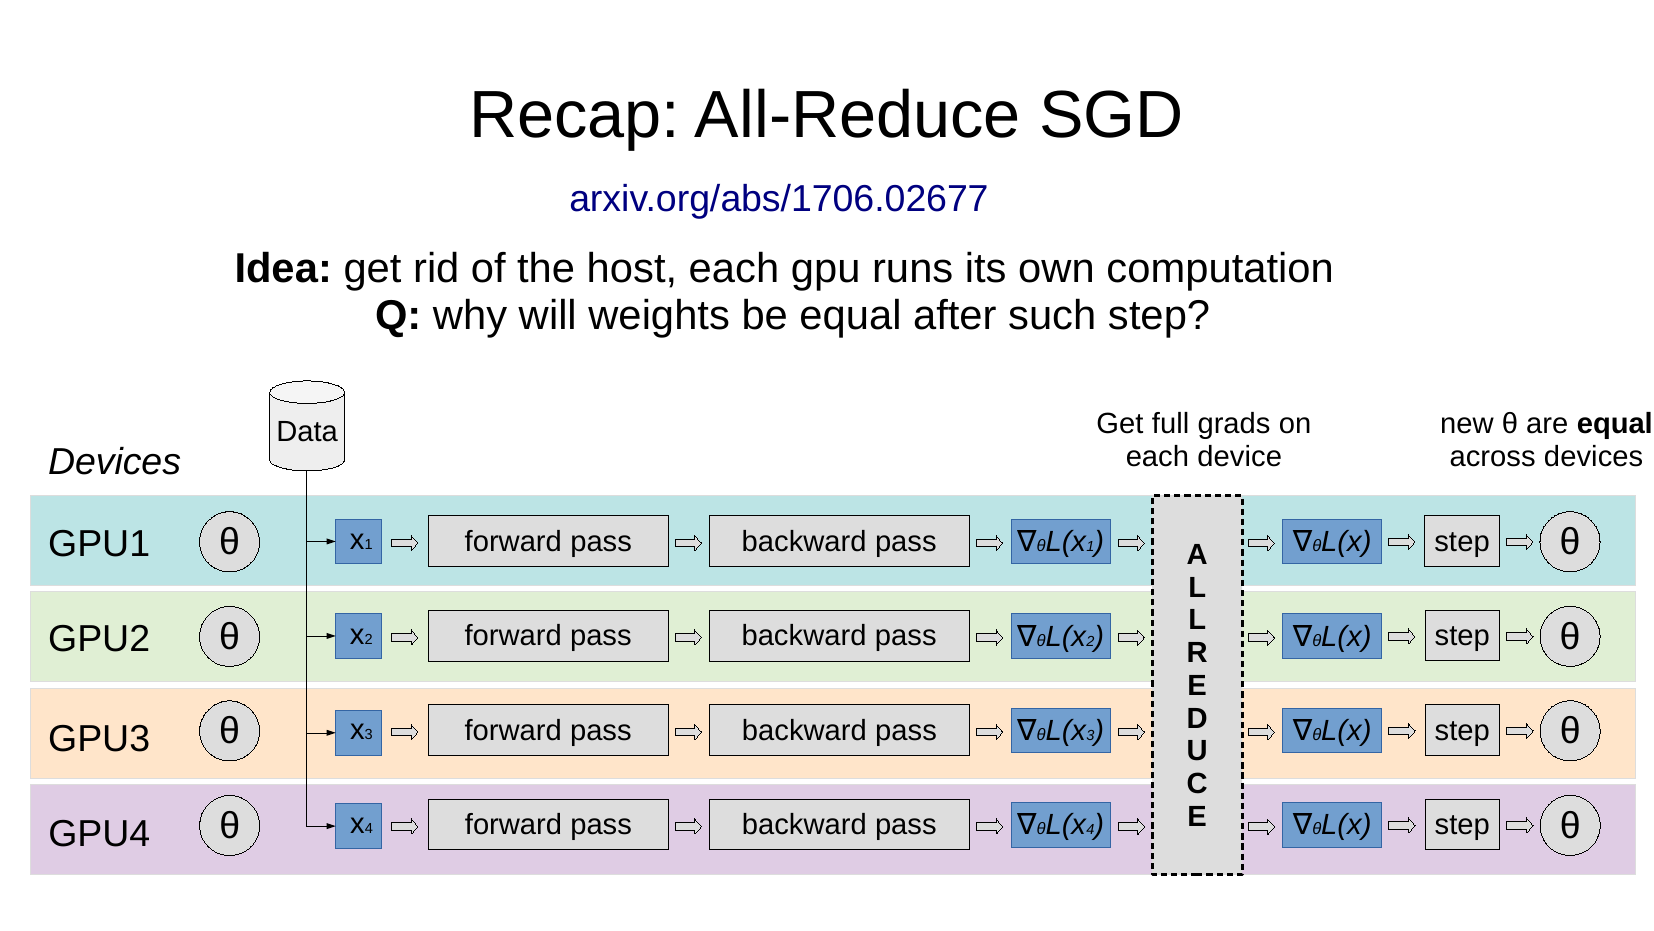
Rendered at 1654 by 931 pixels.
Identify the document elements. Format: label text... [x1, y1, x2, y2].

text_box [30, 688, 306, 779]
text_box ∇θL(x) [1282, 802, 1382, 848]
text_box backward pass [709, 704, 970, 756]
text_box θ [1540, 795, 1601, 856]
text_box x1 [335, 516, 395, 592]
text_box forward pass [428, 799, 669, 850]
text_box Devices [33, 432, 226, 490]
text_box [307, 542, 335, 586]
text_box [1243, 495, 1636, 586]
text_box [30, 495, 306, 586]
text_box ∇θL(x2) [1011, 613, 1111, 659]
text_box ∇θL(x) [1282, 613, 1382, 659]
text_box GPU1 [33, 515, 226, 573]
text_box Idea: get rid of the host, each gpu runs its own computation Q: why will weights be equal after such step? [219, 237, 1366, 346]
text_box GPU2 [33, 609, 225, 667]
text_box [30, 591, 306, 682]
text_box forward pass [428, 515, 669, 567]
text_box ∇θL(x4) [1011, 802, 1111, 848]
text_box ∇θL(x) [1282, 708, 1382, 753]
text_box step [1425, 704, 1500, 756]
text_box θ [1539, 511, 1601, 572]
text_box ∇θL(x3) [1011, 708, 1111, 753]
text_box x2 [335, 610, 395, 686]
text_box backward pass [709, 799, 970, 850]
text_box θ [1540, 700, 1601, 761]
text_box Data [269, 394, 345, 471]
text_box forward pass [428, 704, 669, 756]
text_box [307, 784, 1152, 875]
text_box step [1425, 799, 1500, 850]
text_box step [1425, 610, 1500, 661]
text_box A L L R E D U C E [1152, 495, 1243, 875]
text_box θ [199, 606, 260, 667]
text_box backward pass [709, 515, 970, 567]
text_box [30, 784, 335, 875]
text_box [1243, 784, 1636, 875]
text_box [307, 591, 1152, 682]
text_box [307, 688, 1152, 779]
text_box θ [199, 795, 260, 856]
text_box arxiv.org/abs/1706.02677 [498, 170, 1060, 228]
text_box ∇θL(x1) [1011, 519, 1111, 564]
text_box [307, 495, 1152, 586]
text_box [1243, 688, 1636, 779]
text_box GPU4 [33, 804, 226, 862]
text_box x3 [335, 705, 395, 781]
text_box θ [1540, 606, 1601, 667]
text_box new θ are equal across devices [1424, 399, 1654, 481]
text_box GPU3 [33, 710, 226, 768]
text_box θ [199, 700, 260, 761]
text_box θ [199, 511, 260, 572]
text_box x4 [335, 799, 395, 875]
text_box [307, 734, 335, 779]
text_box [307, 637, 335, 682]
text_box Get full grads on each device [1081, 399, 1327, 481]
text_box backward pass [709, 610, 970, 662]
text_box ∇θL(x) [1282, 519, 1382, 564]
text_box step [1424, 515, 1500, 567]
text_box forward pass [428, 610, 669, 662]
text_box [1243, 591, 1636, 682]
title Recap: All-Reduce SGD [82, 37, 1571, 193]
